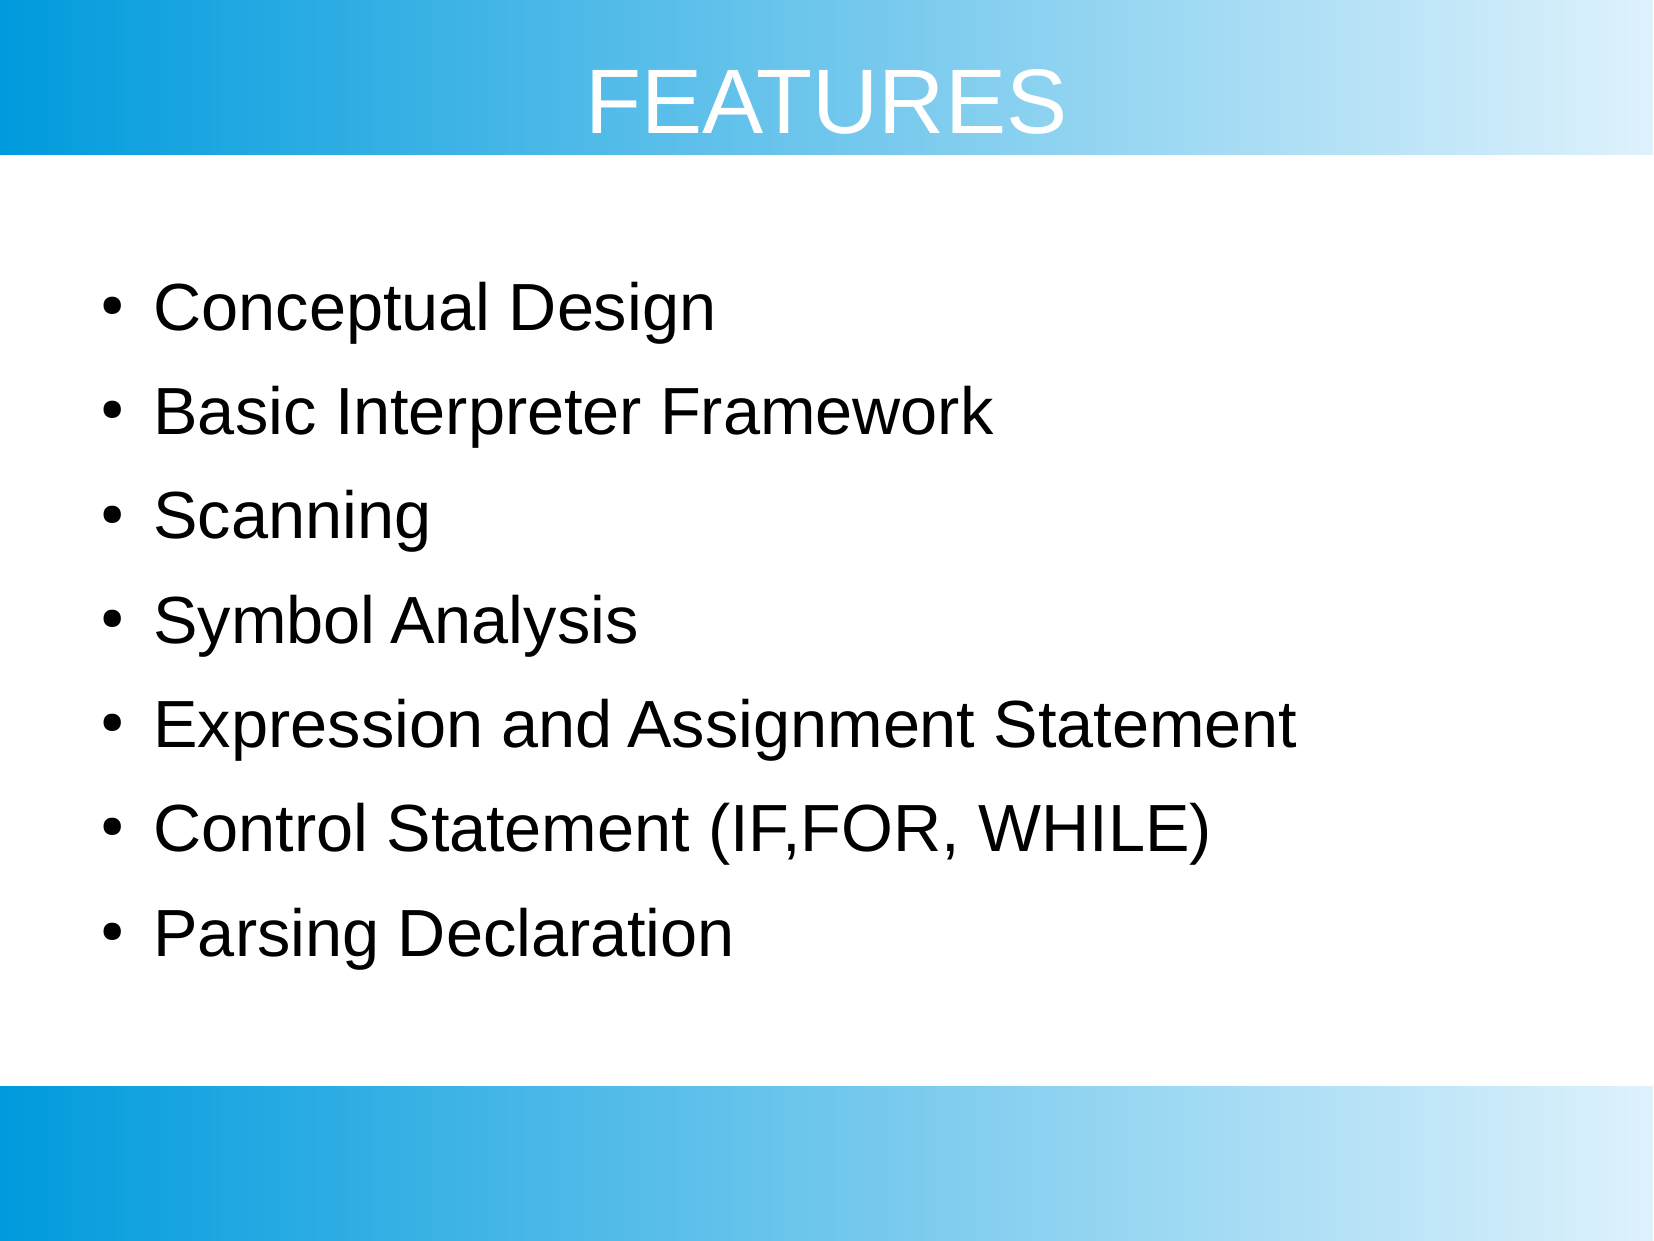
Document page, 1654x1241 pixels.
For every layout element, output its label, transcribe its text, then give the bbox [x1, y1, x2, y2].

list Conceptual Design Basic Interpreter Framework Scanning Symbol Analysis Expression and Assignment Statement Control Statement (IF,FOR, WHILE) Parsing Declaration [82, 270, 1571, 990]
title FEATURES [82, 49, 1571, 155]
